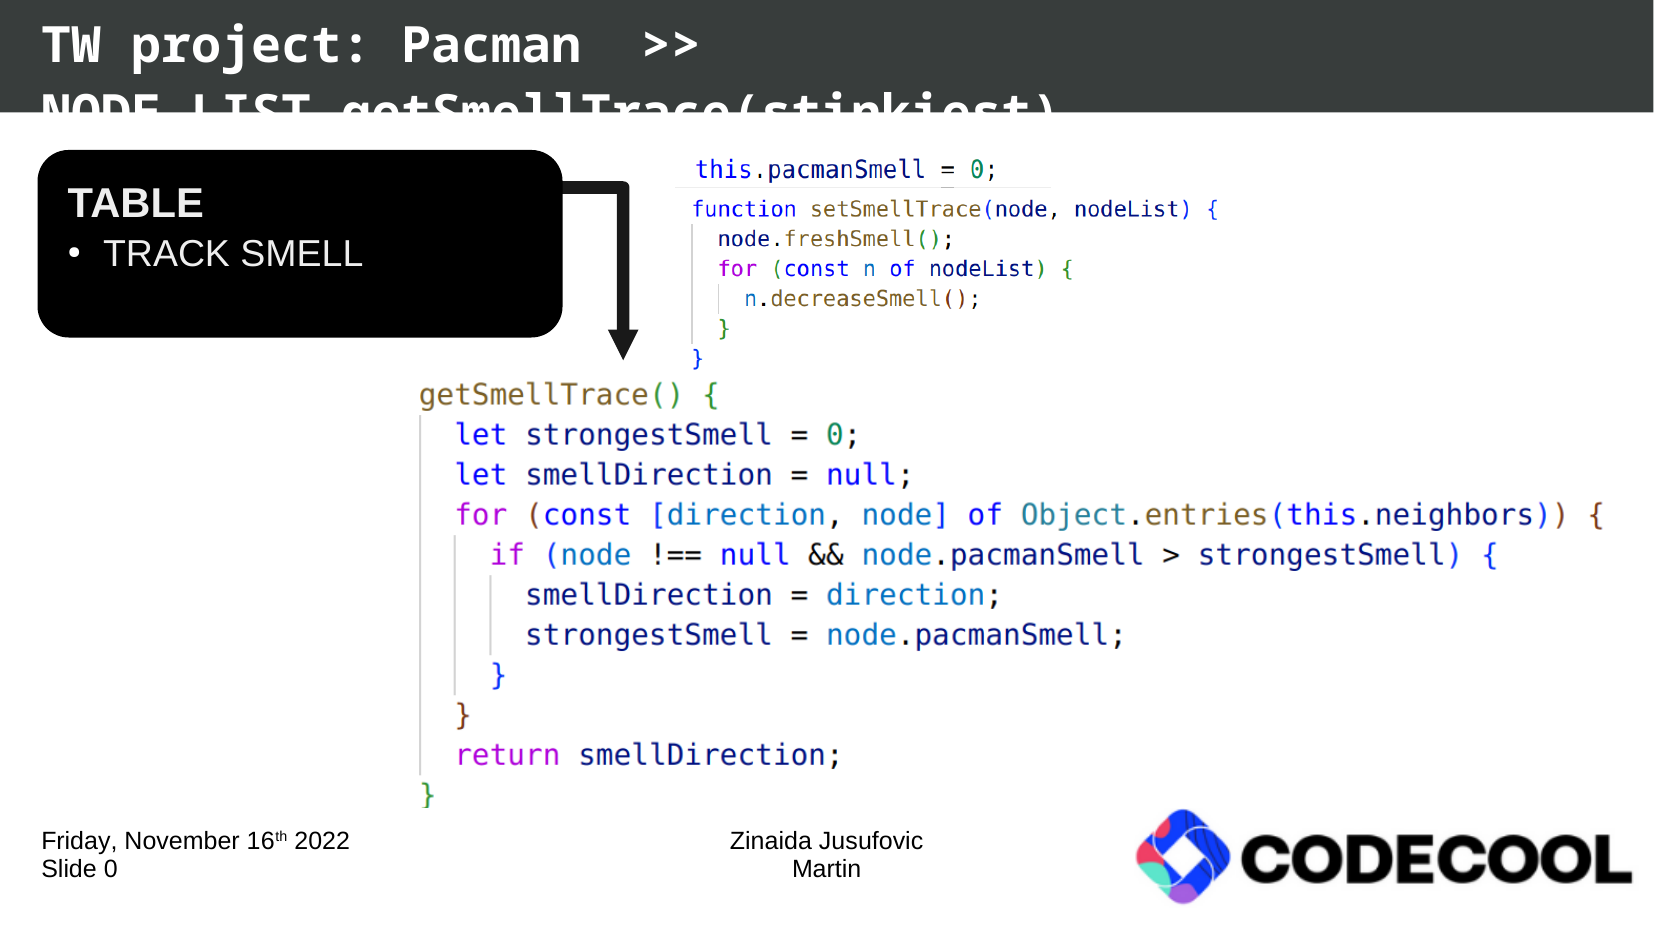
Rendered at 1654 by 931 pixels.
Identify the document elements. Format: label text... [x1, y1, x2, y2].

text_box TABLE TRACK SMELL [37, 149, 563, 338]
picture [418, 149, 1654, 931]
text_box [0, 0, 1654, 113]
text_box Friday, November 16th 2022 Slide 0 [41, 820, 449, 889]
text_box Zinaida Jusufovic Martin [658, 820, 996, 889]
title TW project: Pacman >> NODE_LIST.getSmellTrace(stinkiest) [41, 21, 1602, 134]
